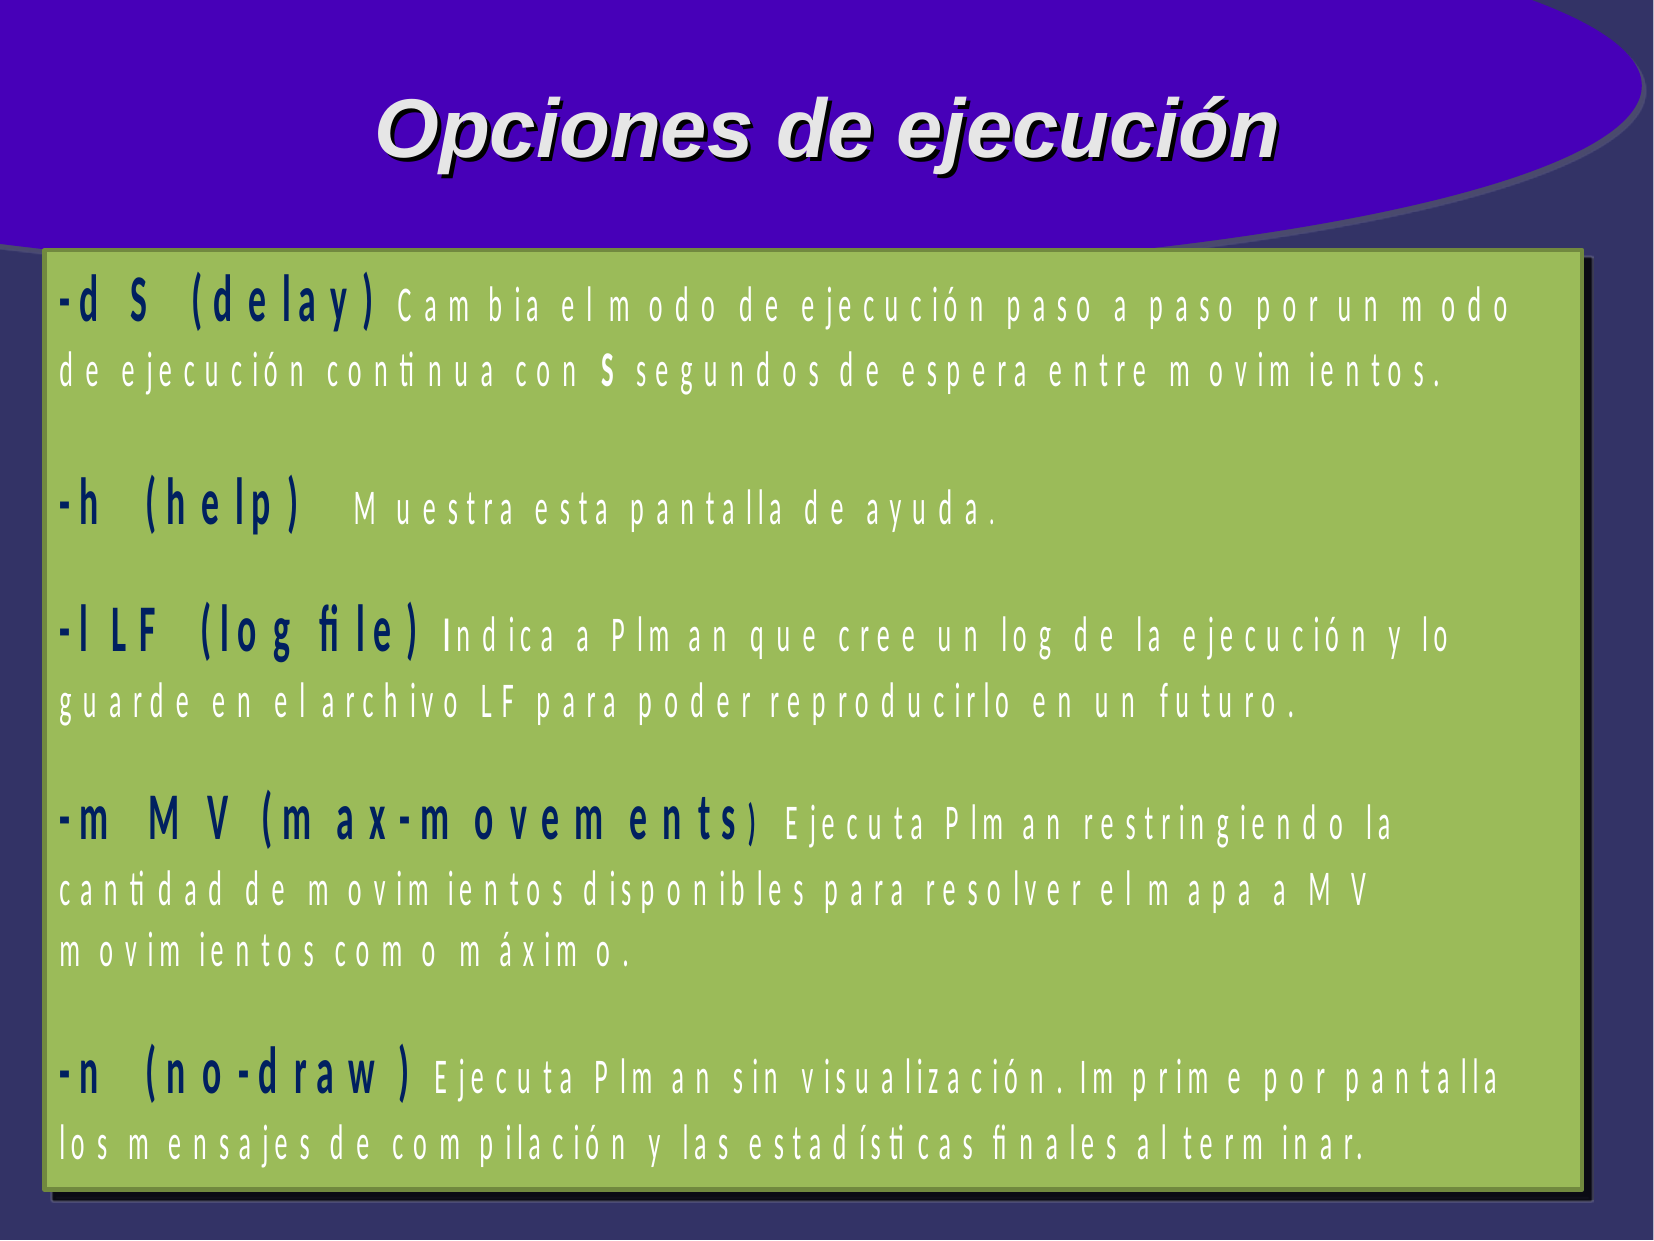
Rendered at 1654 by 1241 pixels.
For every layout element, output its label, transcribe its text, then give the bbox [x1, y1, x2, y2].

picture [18, 237, 1585, 1204]
title Opciones de ejecución [121, 25, 1534, 233]
